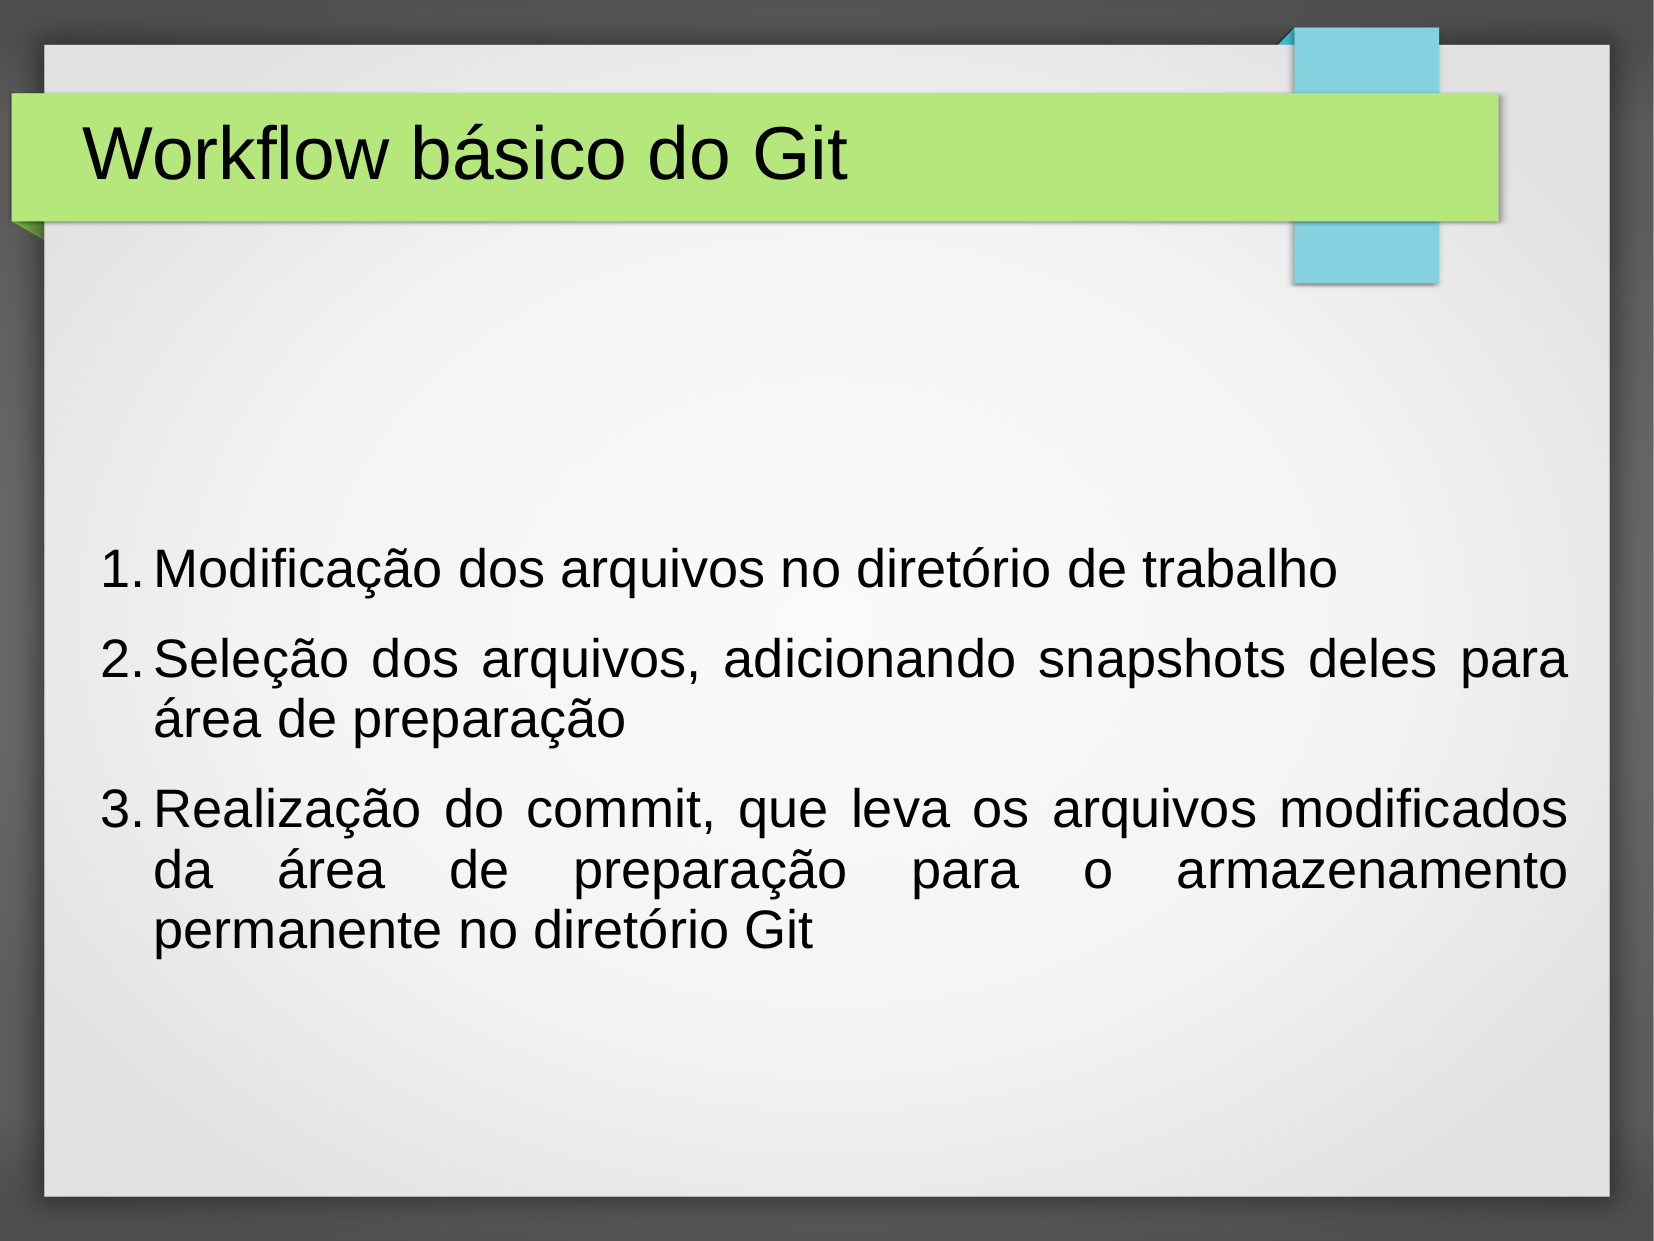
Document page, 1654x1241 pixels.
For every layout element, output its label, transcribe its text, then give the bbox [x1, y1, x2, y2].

picture [0, 0, 1654, 1241]
title Workflow básico do Git [82, 94, 1264, 213]
list Modificação dos arquivos no diretório de trabalho Seleção dos arquivos, adicionando snapshots deles para área de preparação Realização do commit, que leva os arquivos modificados da área de preparação para o armazenamento permanente no diretório Git [82, 389, 1571, 1109]
